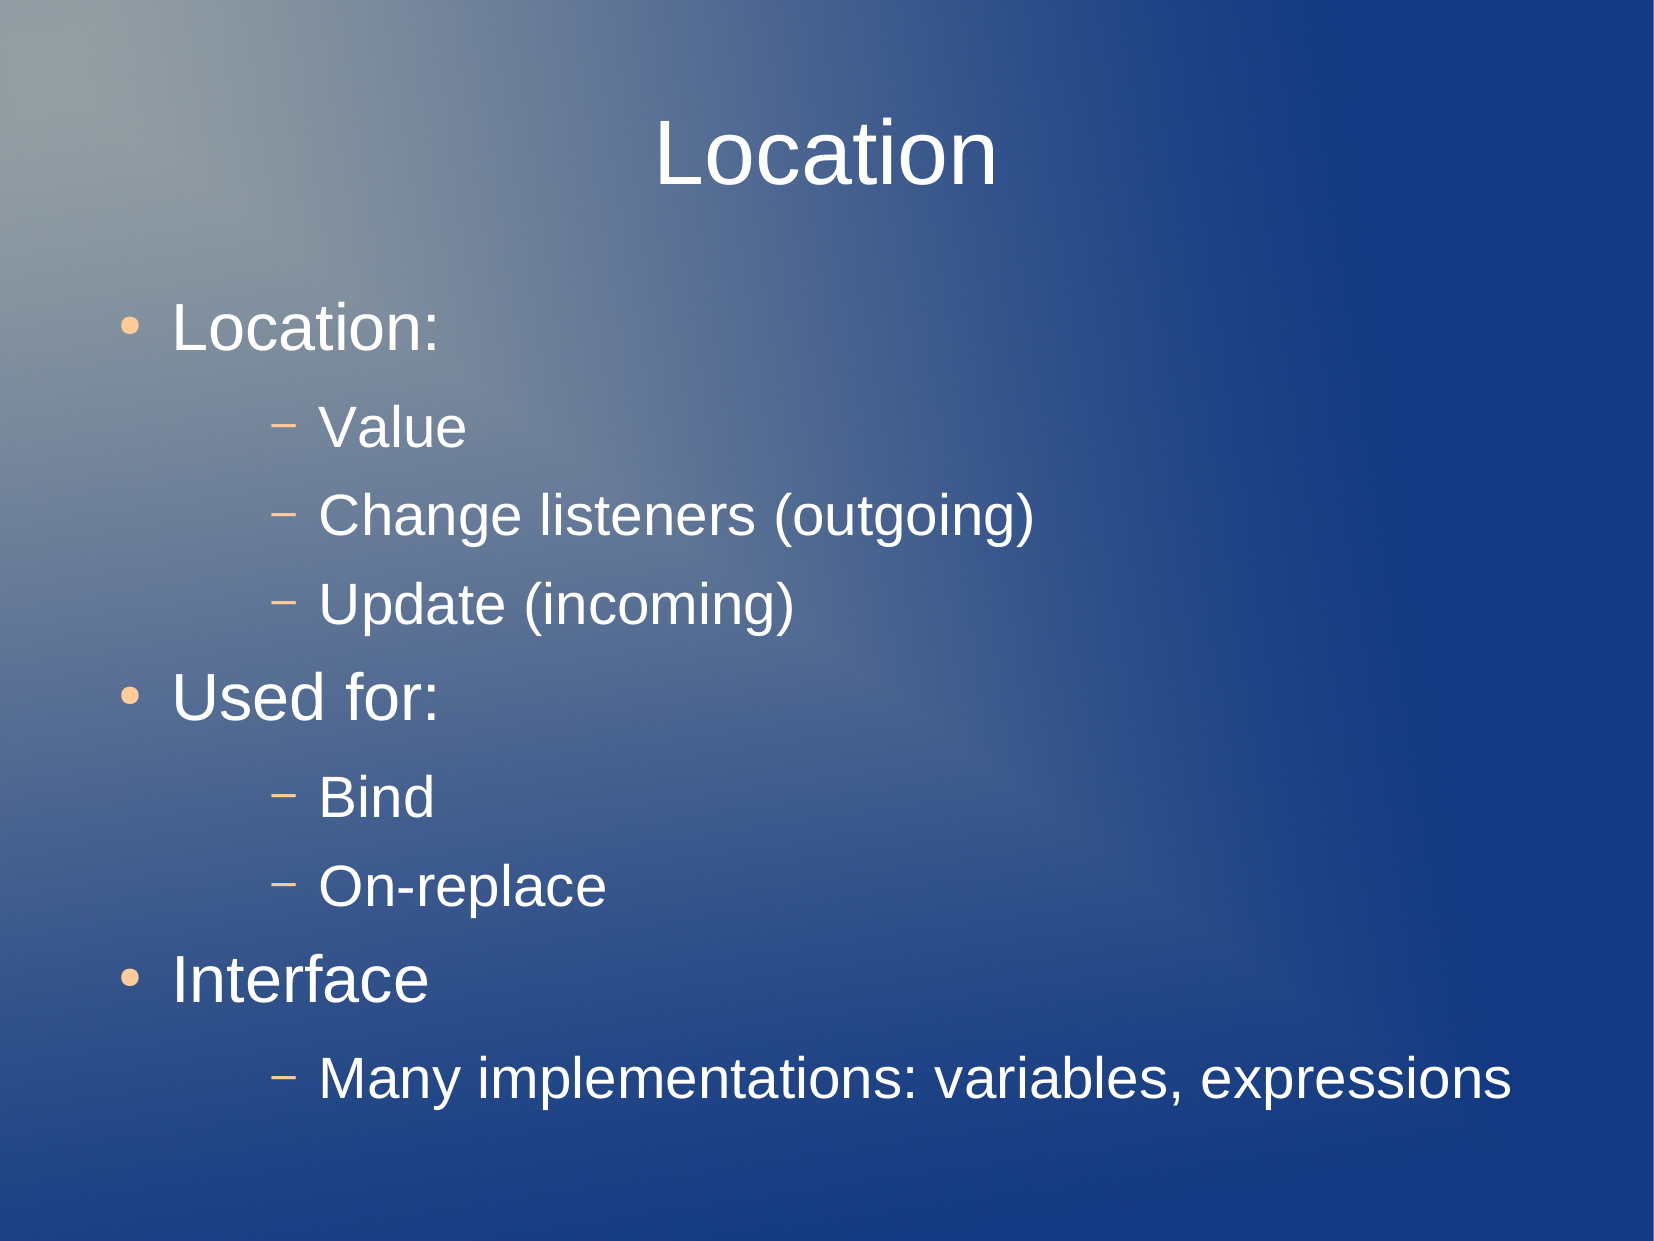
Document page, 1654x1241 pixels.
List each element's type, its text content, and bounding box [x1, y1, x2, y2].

picture [0, 0, 1654, 1241]
title Location [82, 56, 1571, 250]
list Location: Value Change listeners (outgoing) Update (incoming) Used for: Bind On-replace Interface Many implementations: variables, expressions [82, 290, 1571, 1110]
